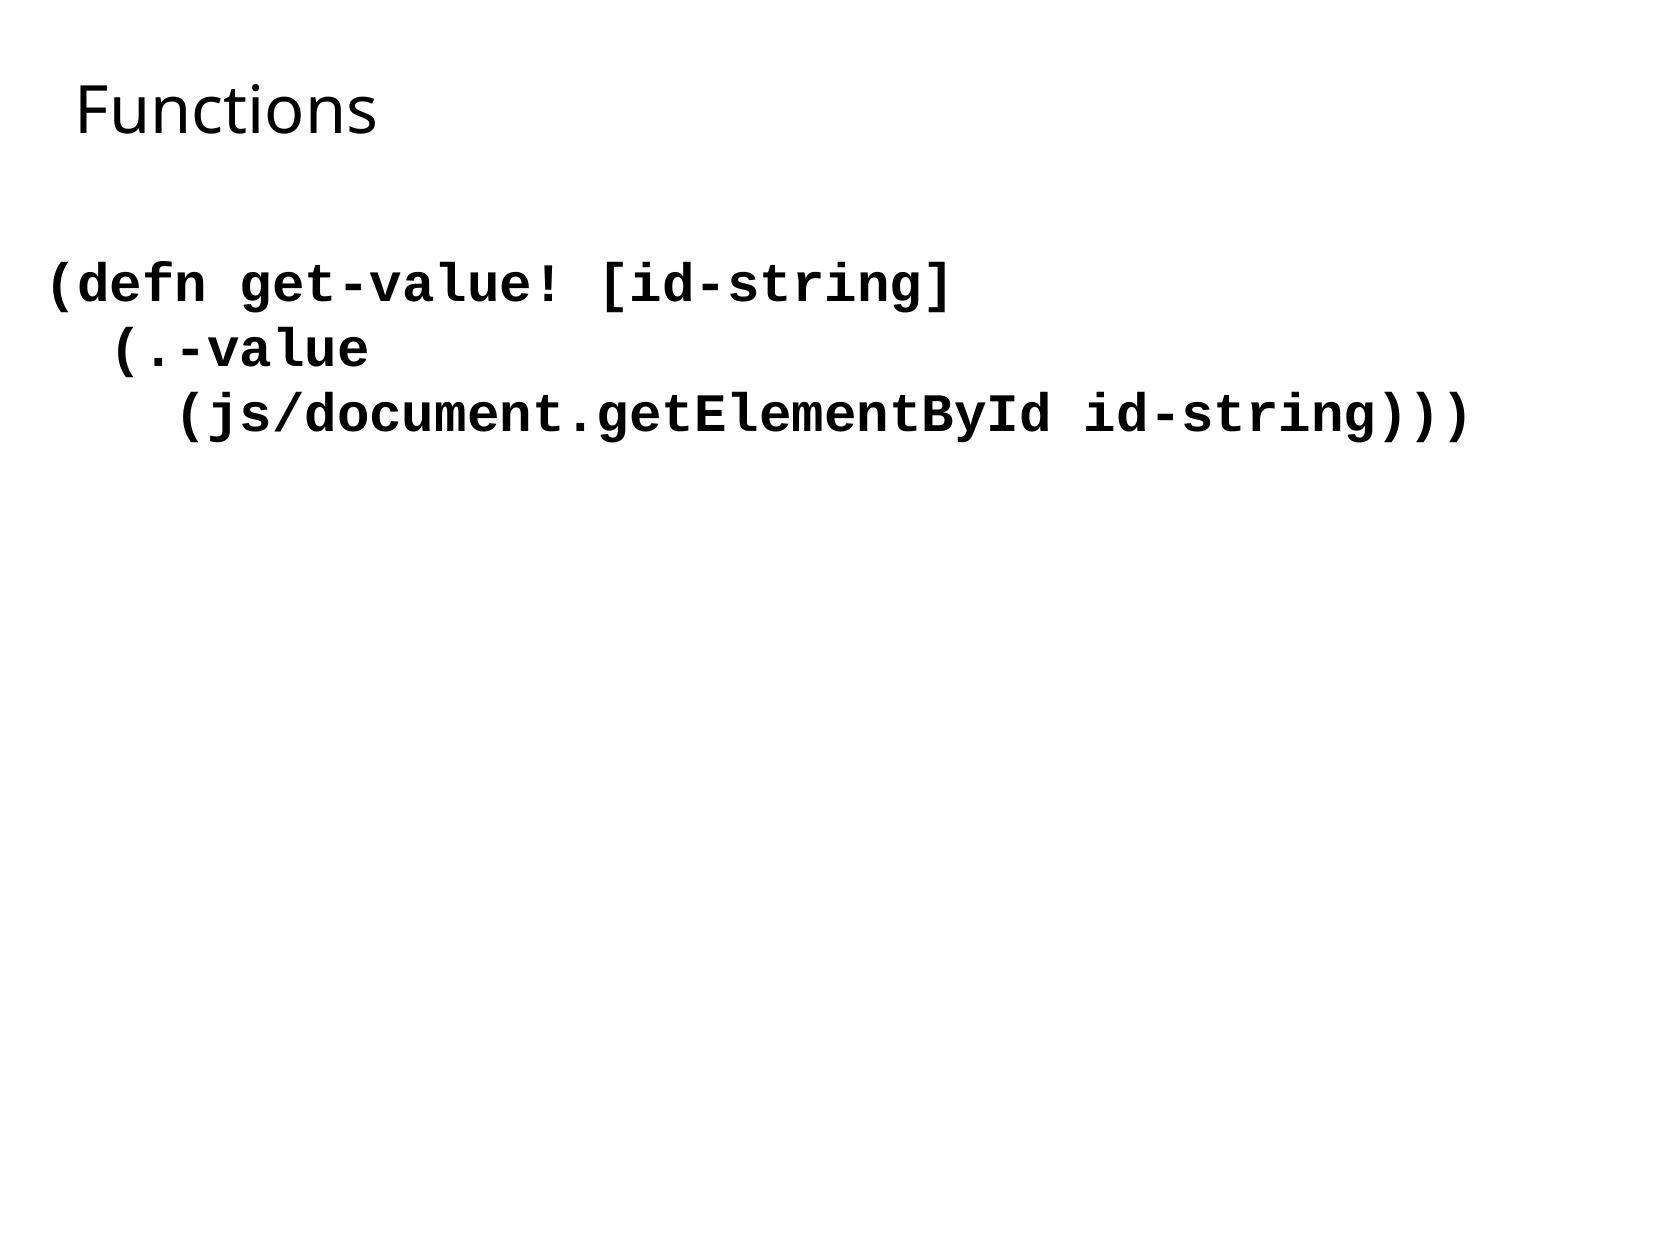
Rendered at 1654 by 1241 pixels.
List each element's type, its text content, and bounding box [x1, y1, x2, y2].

text_box Functions [60, 59, 1575, 169]
text_box (defn get-value! [id-string] (.-value (js/document.getElementById id-string))) [30, 240, 1620, 557]
